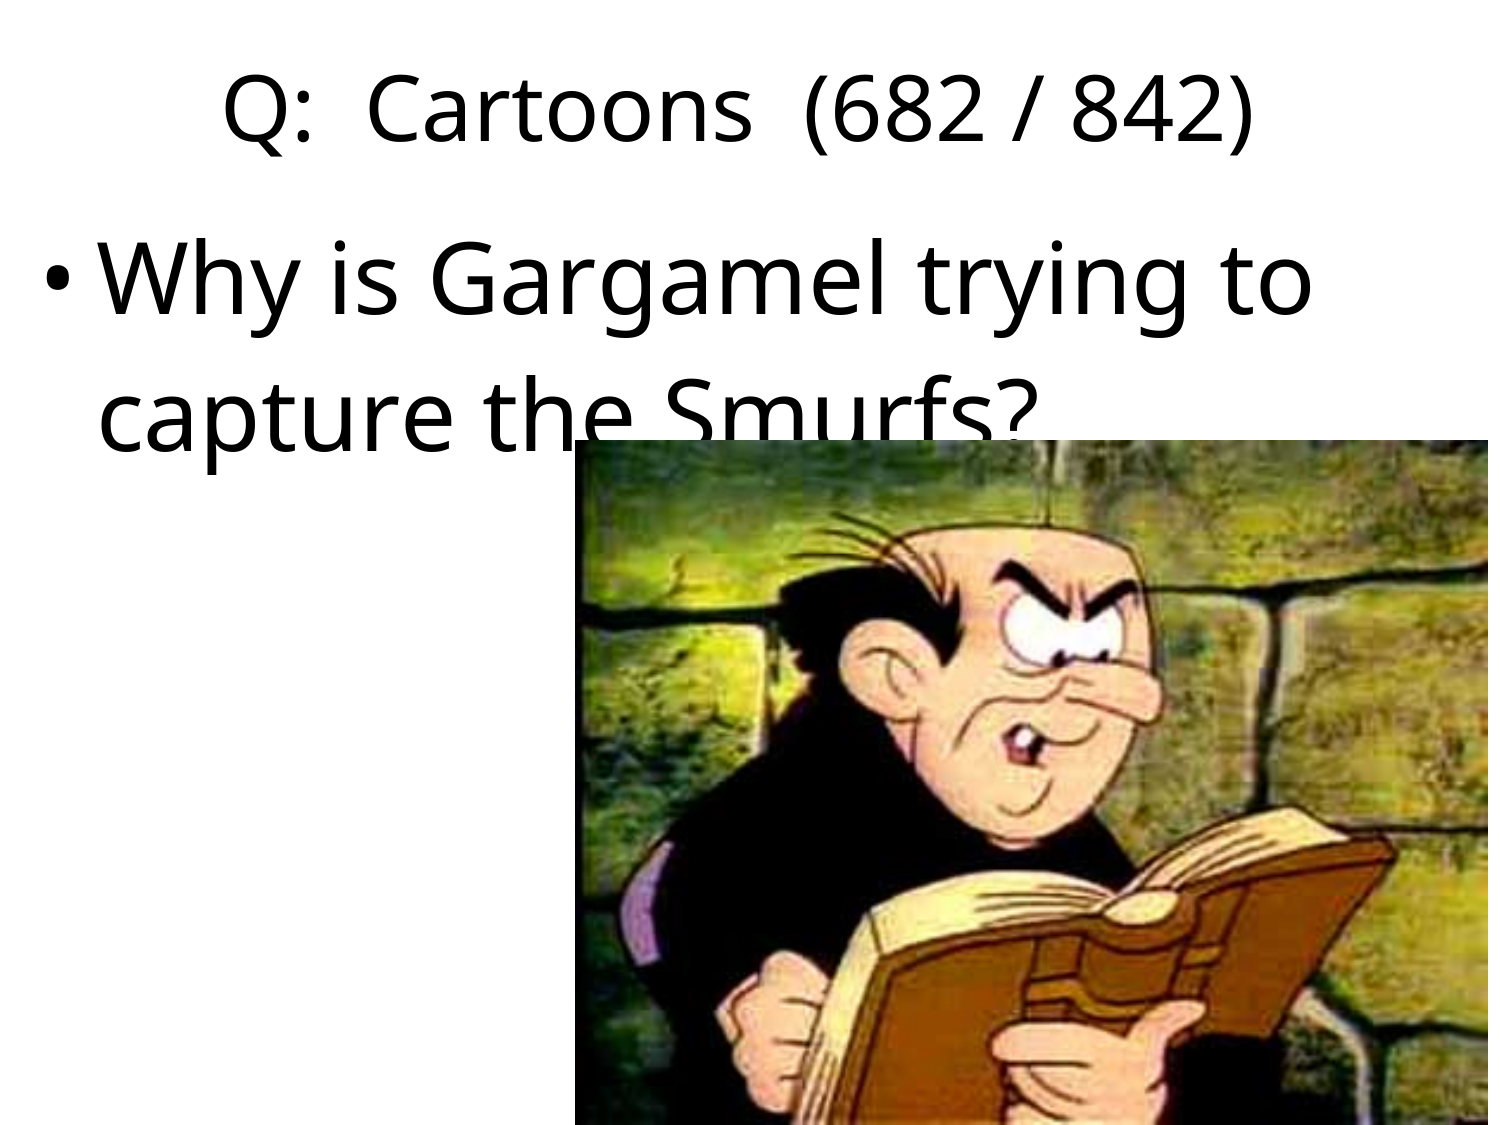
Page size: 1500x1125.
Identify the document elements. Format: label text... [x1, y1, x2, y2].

picture [575, 440, 1488, 1125]
list Why is Gargamel trying to capture the Smurfs? [24, 200, 1476, 1101]
title Q: Cartoons (682 / 842) [24, 12, 1476, 200]
